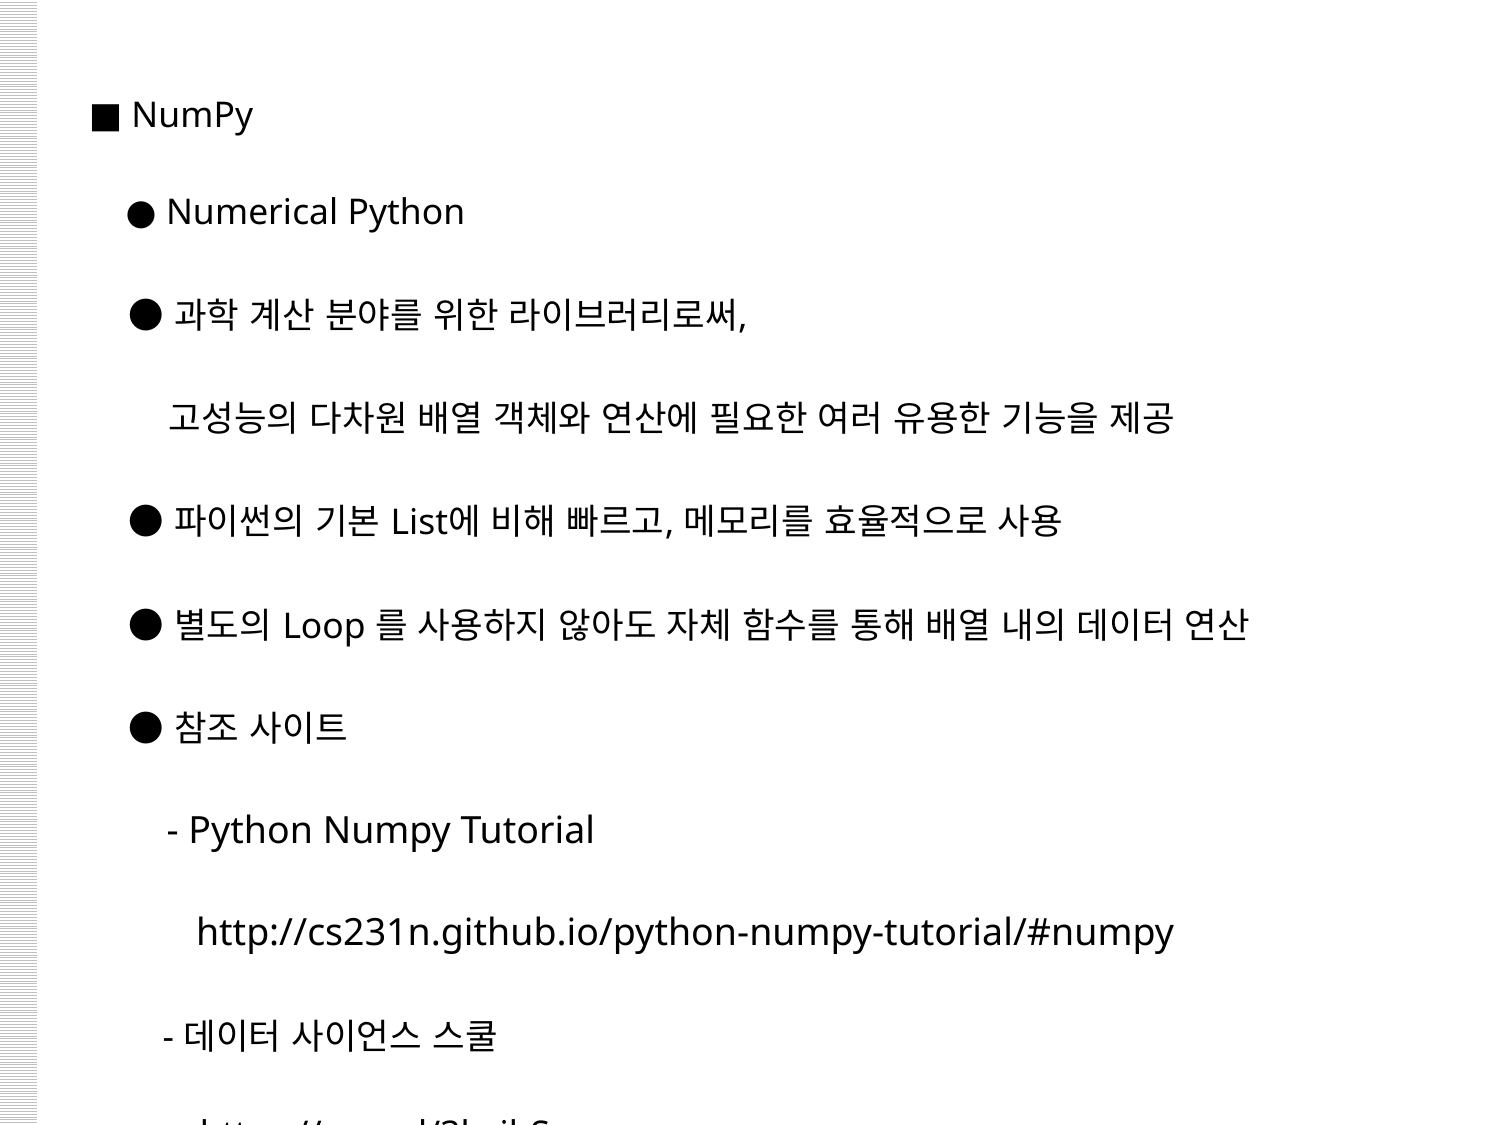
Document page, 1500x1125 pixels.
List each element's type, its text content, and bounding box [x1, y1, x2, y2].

text_box ■ NumPy ● Numerical Python ● 과학 계산 분야를 위한 라이브러리로써, 고성능의 다차원 배열 객체와 연산에 필요한 여러 유용한 기능을 제공 ● 파이썬의 기본 List에 비해 빠르고, 메모리를 효율적으로 사용 ● 별도의 Loop 를 사용하지 않아도 자체 함수를 통해 배열 내의 데이터 연산 ● 참조 사이트 - Python Numpy Tutorial http://cs231n.github.io/python-numpy-tutorial/#numpy - 데이터 사이언스 스쿨 https://goo.gl/3hsjbS [73, 33, 1453, 990]
